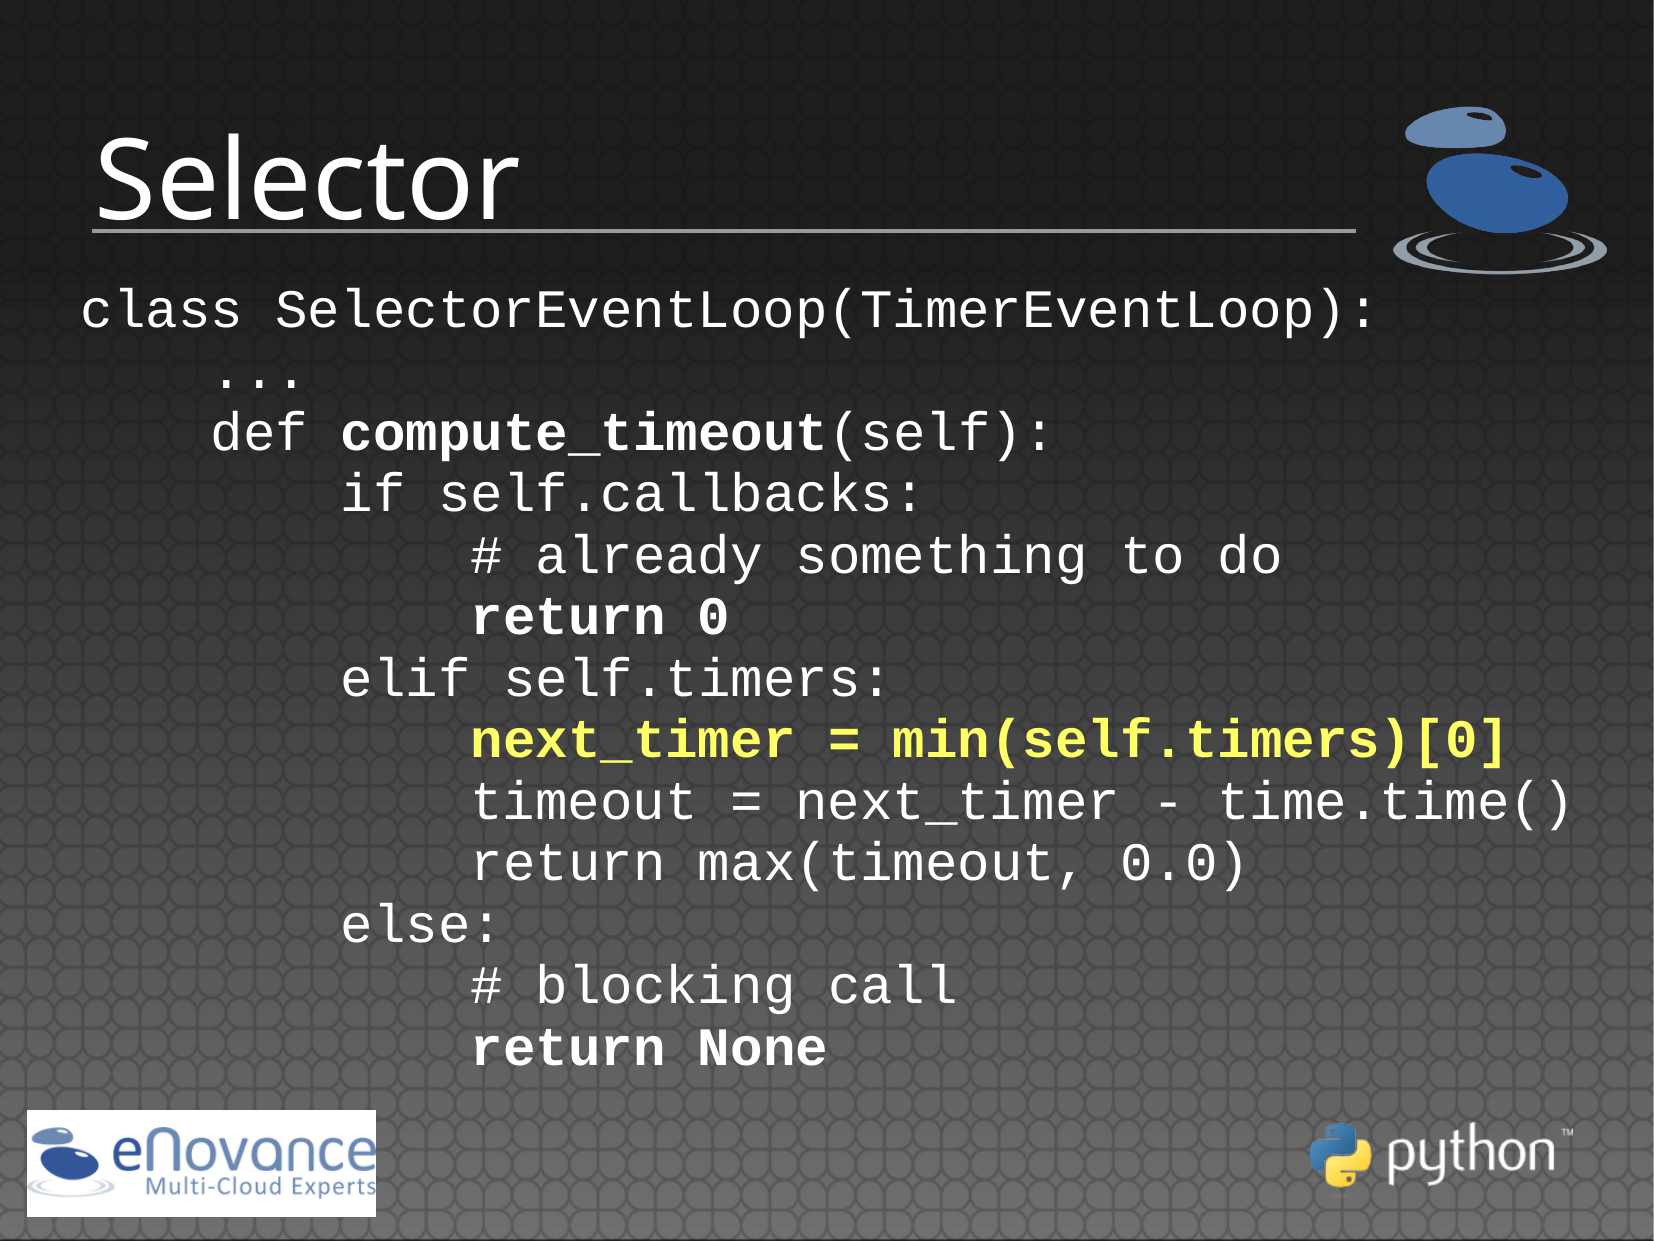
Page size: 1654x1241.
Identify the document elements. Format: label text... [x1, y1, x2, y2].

picture [0, 0, 1654, 1241]
text_box class SelectorEventLoop(TimerEventLoop): ... def compute_timeout(self): if self.callbacks: # already something to do return 0 elif self.timers: next_timer = min(self.timers)[0] timeout = next_timer - time.time() return max(timeout, 0.0) else: # blocking call return None [66, 274, 1591, 1089]
title Selector [94, 100, 1426, 251]
